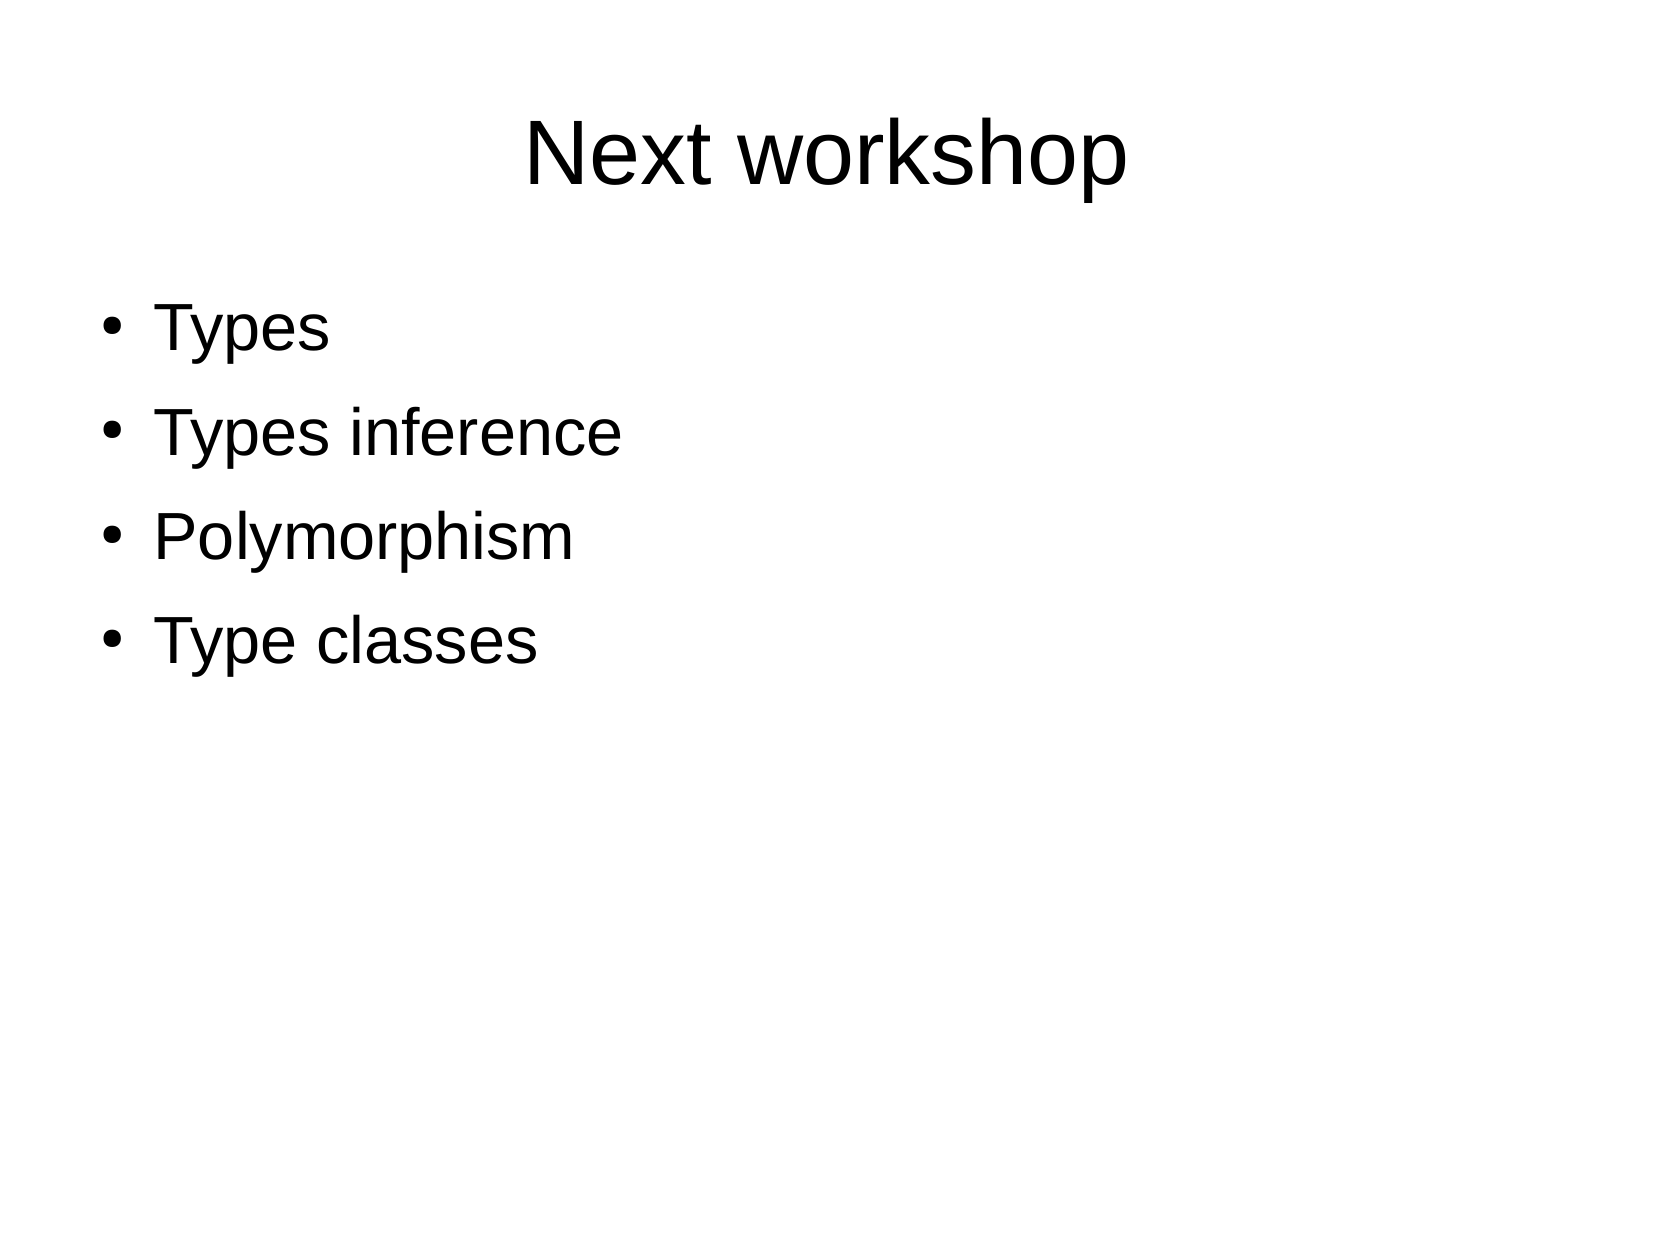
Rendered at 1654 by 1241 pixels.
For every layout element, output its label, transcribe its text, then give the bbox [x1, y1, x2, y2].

title Next workshop [82, 56, 1571, 250]
list Types Types inference Polymorphism Type classes [82, 290, 1571, 1094]
